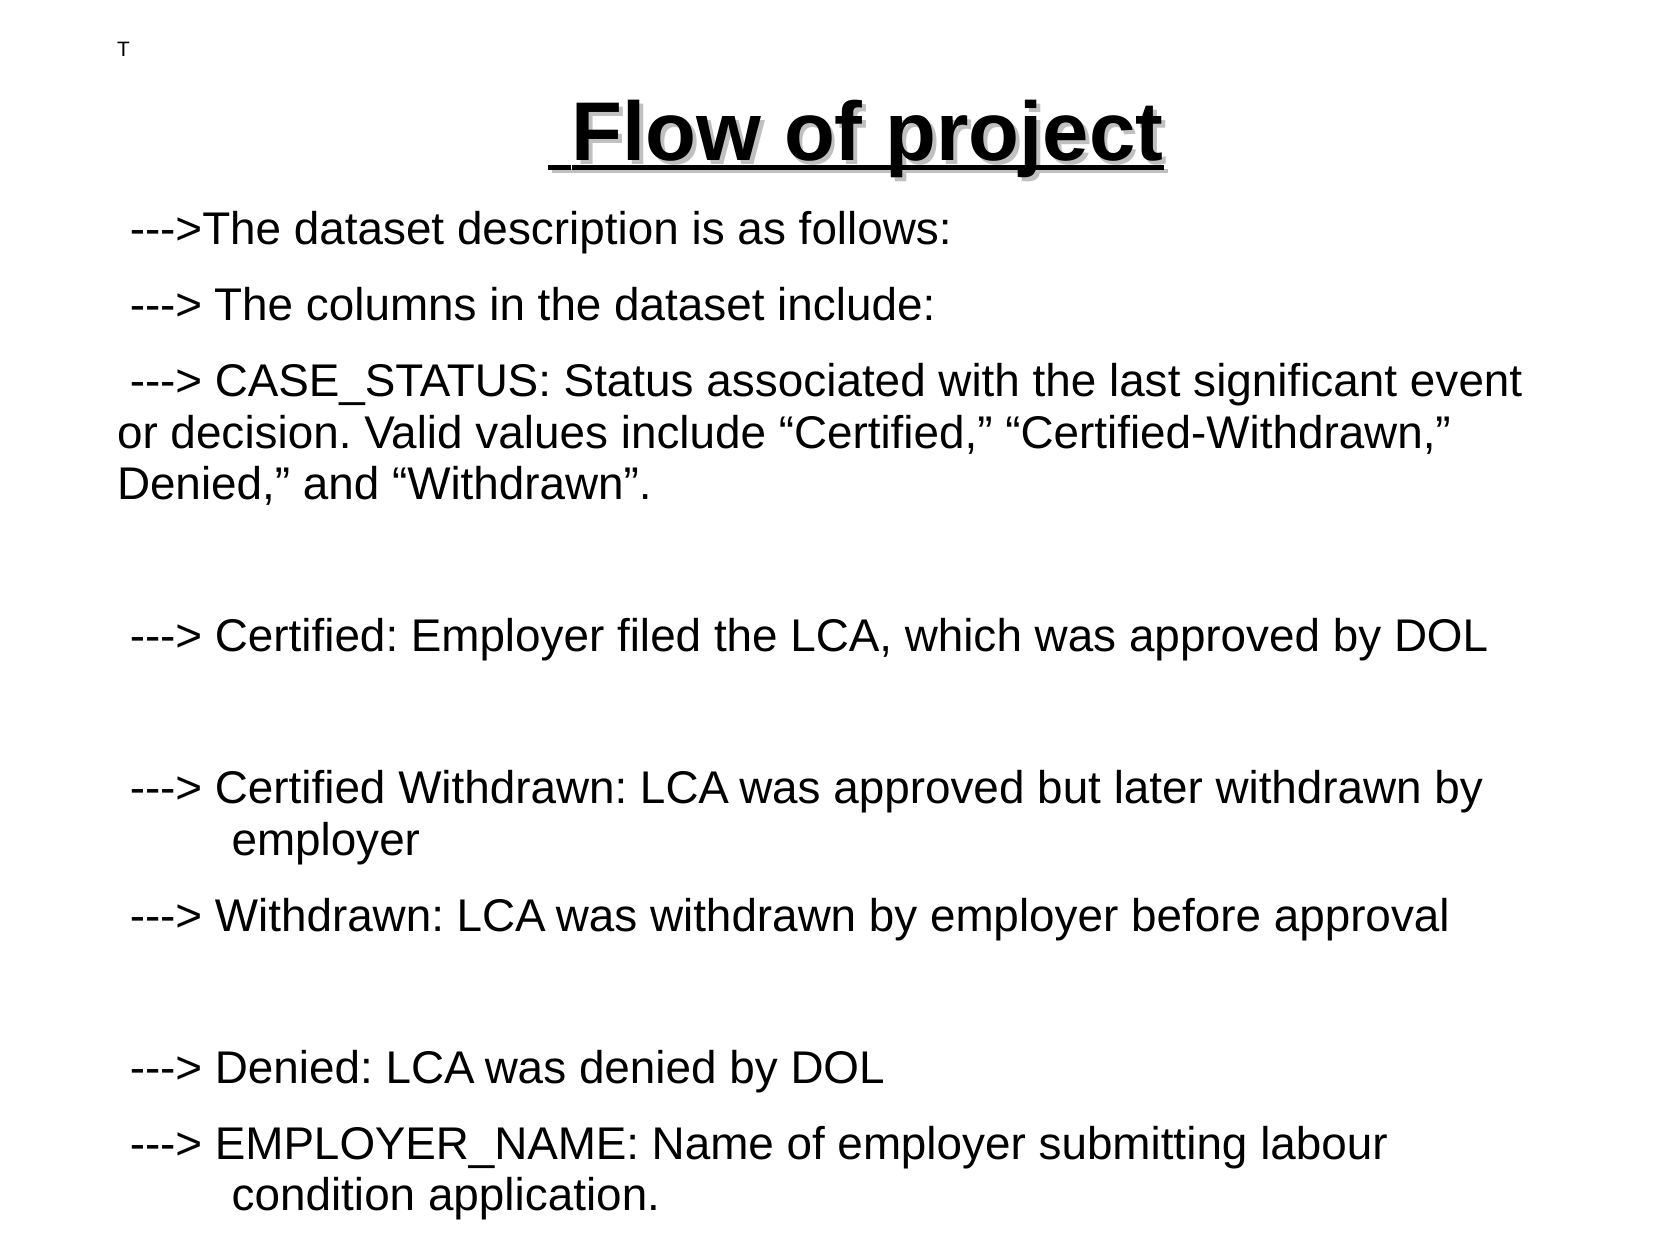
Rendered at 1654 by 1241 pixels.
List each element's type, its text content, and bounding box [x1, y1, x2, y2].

text_box T Flow of project --->The dataset description is as follows: ---> The columns in the dataset include: ---> CASE_STATUS: Status associated with the last significant event or decision. Valid values include “Certified,” “Certified-Withdrawn,” Denied,” and “Withdrawn”. ---> Certified: Employer filed the LCA, which was approved by DOL ---> Certified Withdrawn: LCA was approved but later withdrawn by employer ---> Withdrawn: LCA was withdrawn by employer before approval ---> Denied: LCA was denied by DOL ---> EMPLOYER_NAME: Name of employer submitting labour condition application. [102, 30, 1579, 1241]
